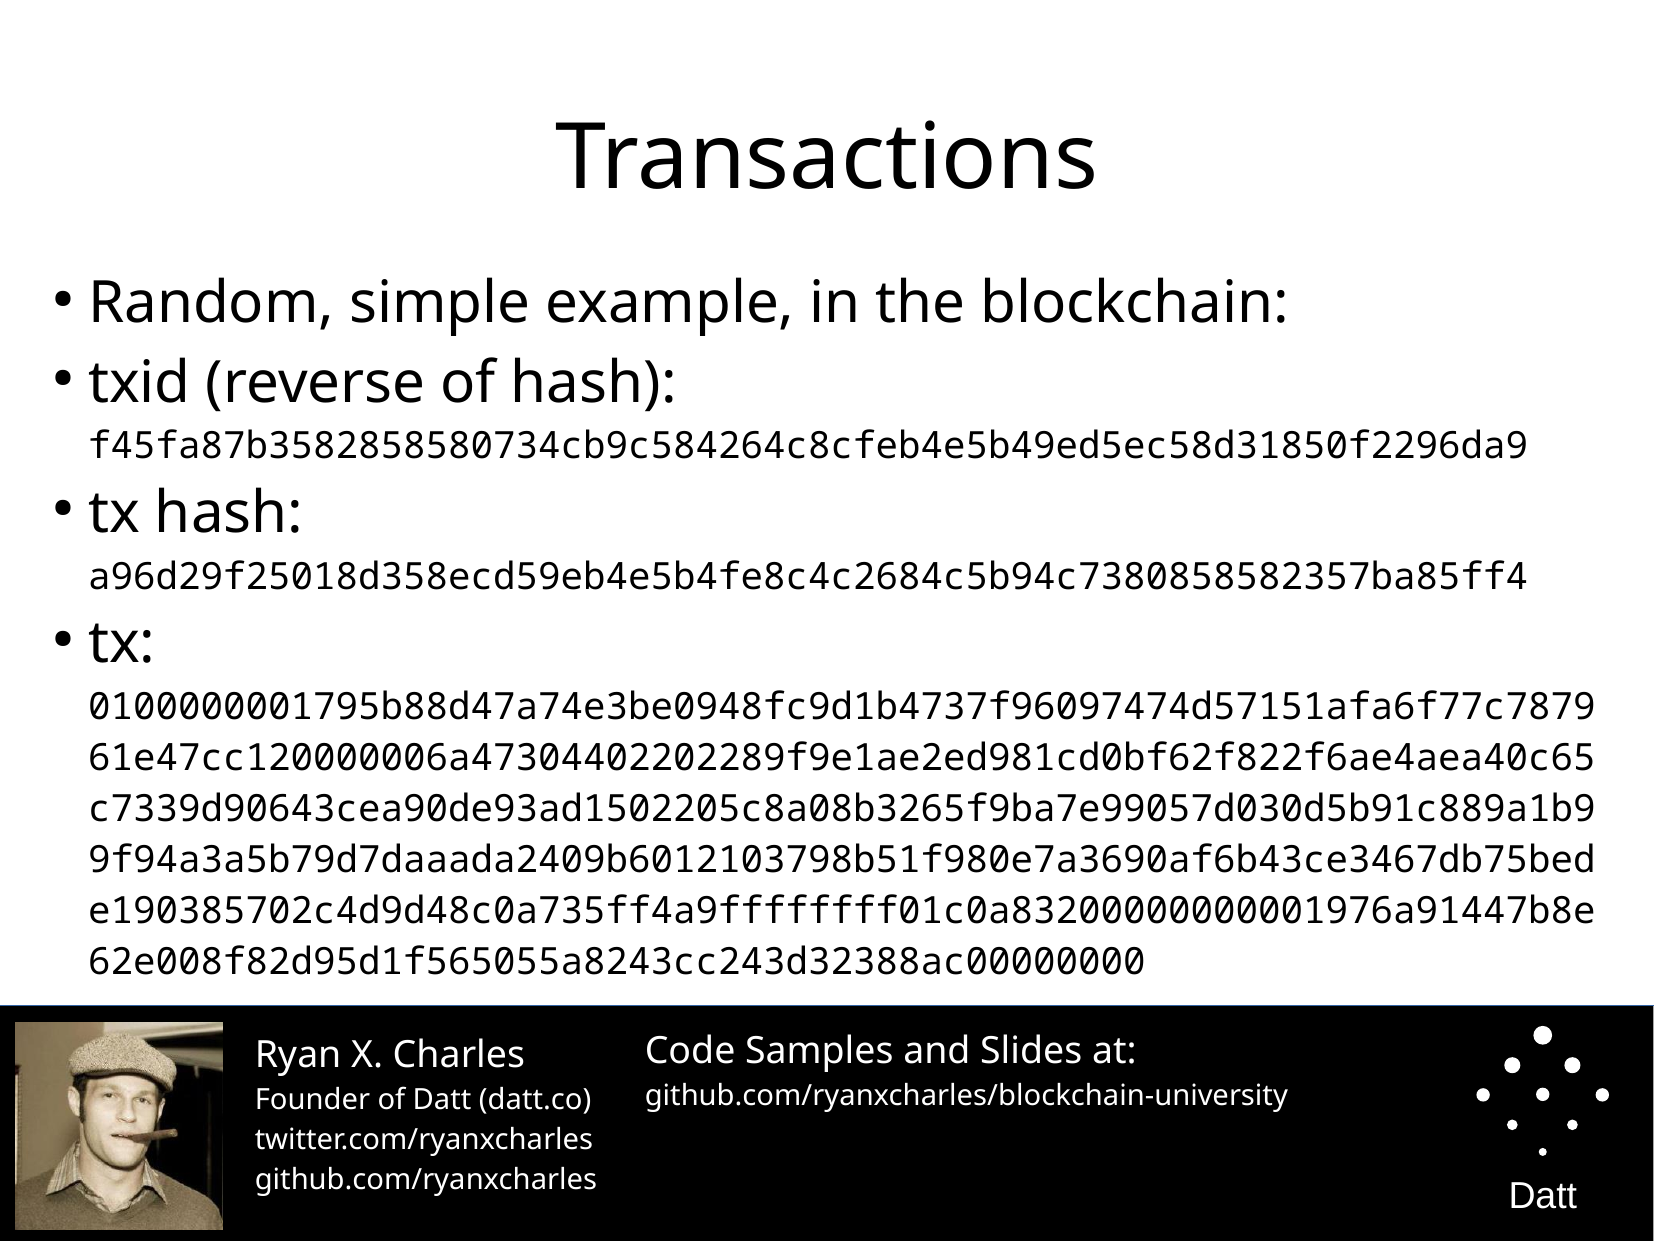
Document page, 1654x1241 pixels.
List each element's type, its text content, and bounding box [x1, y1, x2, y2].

title Transactions [82, 49, 1571, 257]
text_box [0, 1005, 1654, 1241]
subtitle Random, simple example, in the blockchain: txid (reverse of hash): f45fa87b3582858580734cb9c584264c8cfeb4e5b49ed5ec58d31850f2296da9 tx hash: a96d29f25018d358ecd59eb4e5b4fe8c4c2684c5b94c7380858582357ba85ff4 tx: 0100000001795b88d47a74e3be0948fc9d1b4737f96097474d57151afa6f77c787961e47cc120000006a47304402202289f9e1ae2ed981cd0bf62f822f6ae4aea40c65c7339d90643cea90de93ad1502205c8a08b3265f9ba7e99057d030d5b91c889a1b99f94a3a5b79d7daaada2409b6012103798b51f980e7a3690af6b43ce3467db75bede190385702c4d9d48c0a735ff4a9ffffffff01c0a83200000000001976a91447b8e62e008f82d95d1f565055a8243cc243d32388ac00000000 [52, 260, 1606, 961]
text_box Datt [1452, 1167, 1633, 1241]
picture [1475, 1023, 1611, 1159]
picture [15, 1022, 223, 1231]
text_box Ryan X. Charles Founder of Datt (datt.co) twitter.com/ryanxcharles github.com/ryanxcharles [240, 1020, 976, 1241]
text_box Code Samples and Slides at: github.com/ryanxcharles/blockchain-university [630, 1015, 1403, 1156]
